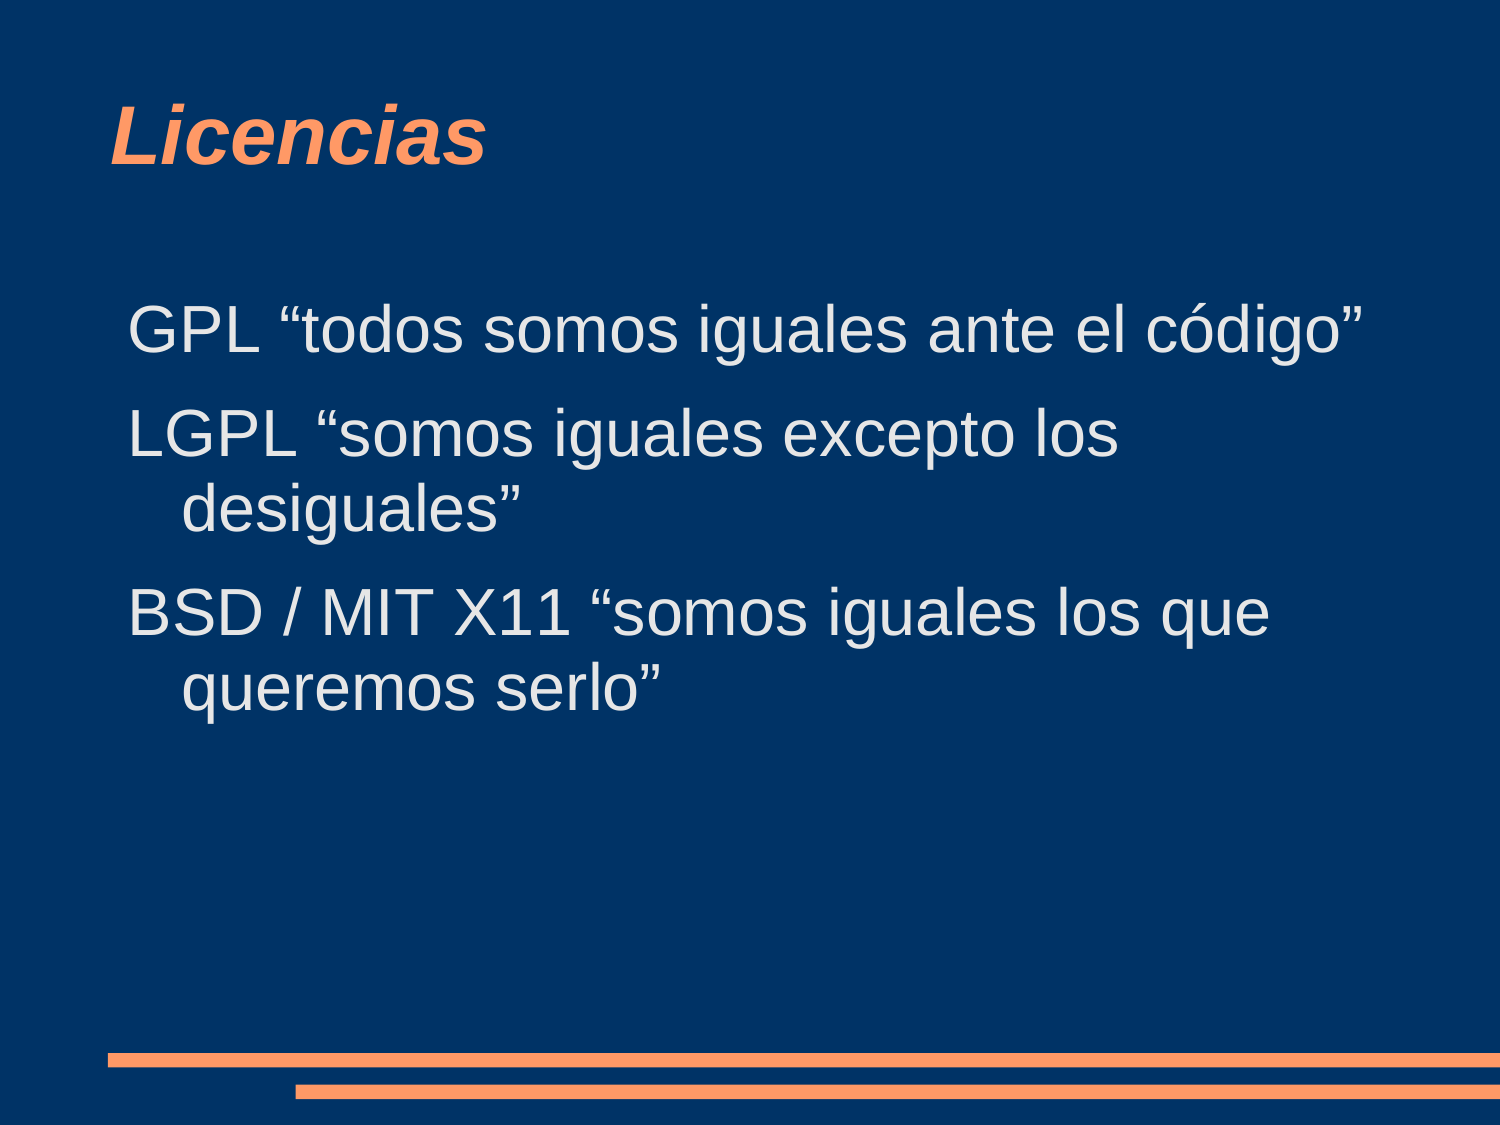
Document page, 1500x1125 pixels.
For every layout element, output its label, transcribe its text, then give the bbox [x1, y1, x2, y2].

title Licencias [110, 41, 1392, 230]
list GPL “todos somos iguales ante el código” LGPL “somos iguales excepto los desiguales” BSD / MIT X11 “somos iguales los que queremos serlo” [110, 292, 1416, 1027]
